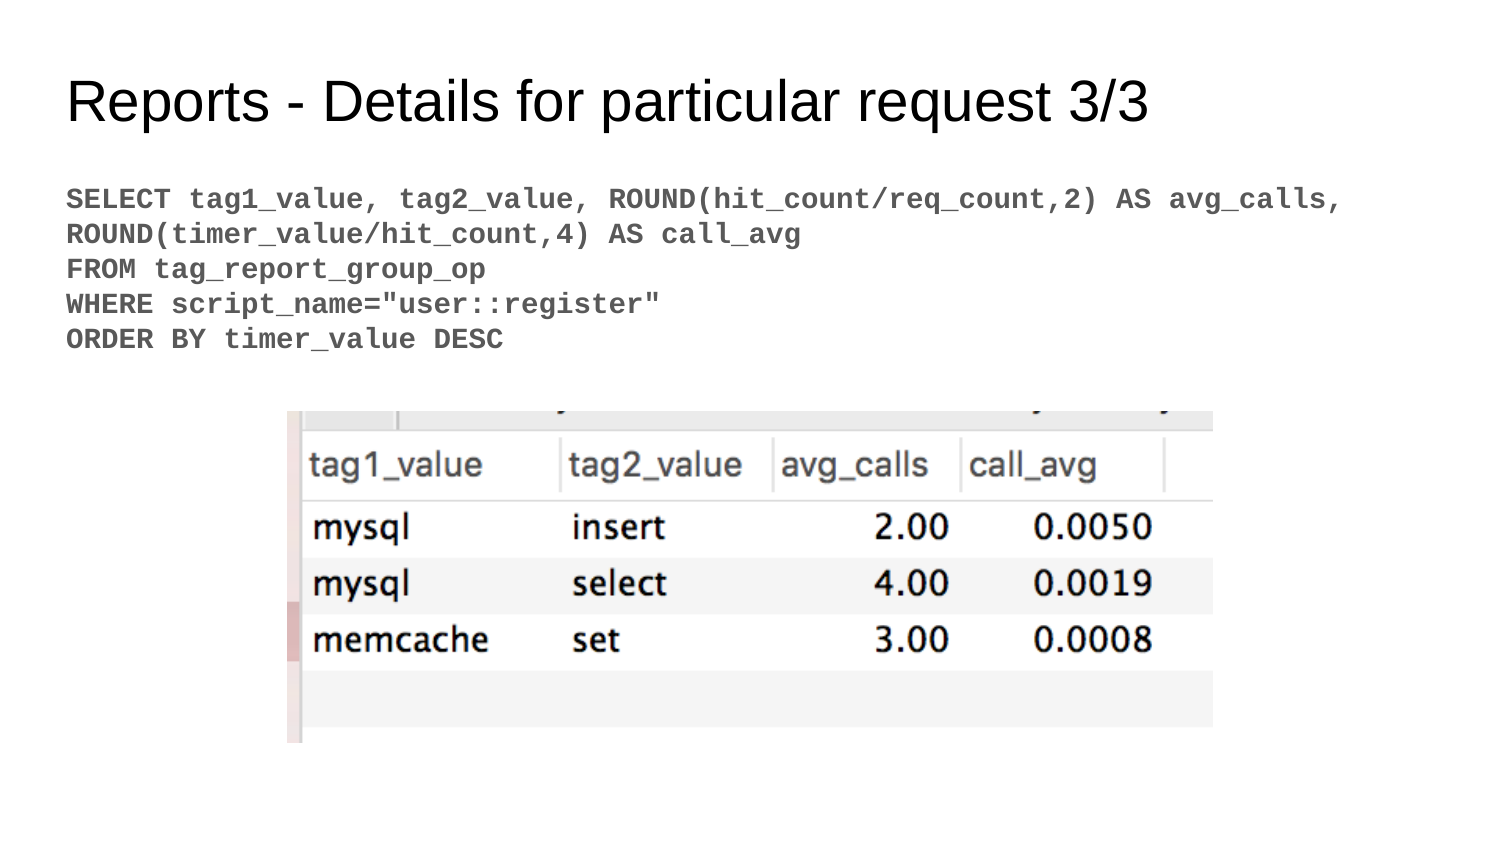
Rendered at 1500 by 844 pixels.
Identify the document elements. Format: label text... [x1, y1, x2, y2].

title Reports - Details for particular request 3/3 [51, 48, 1449, 142]
list SELECT tag1_value, tag2_value, ROUND(hit_count/req_count,2) AS avg_calls, ROUND(timer_value/hit_count,4) AS call_avg FROM tag_report_group_op WHERE script_name="user::register" ORDER BY timer_value DESC [51, 164, 1449, 725]
picture [287, 411, 1213, 743]
